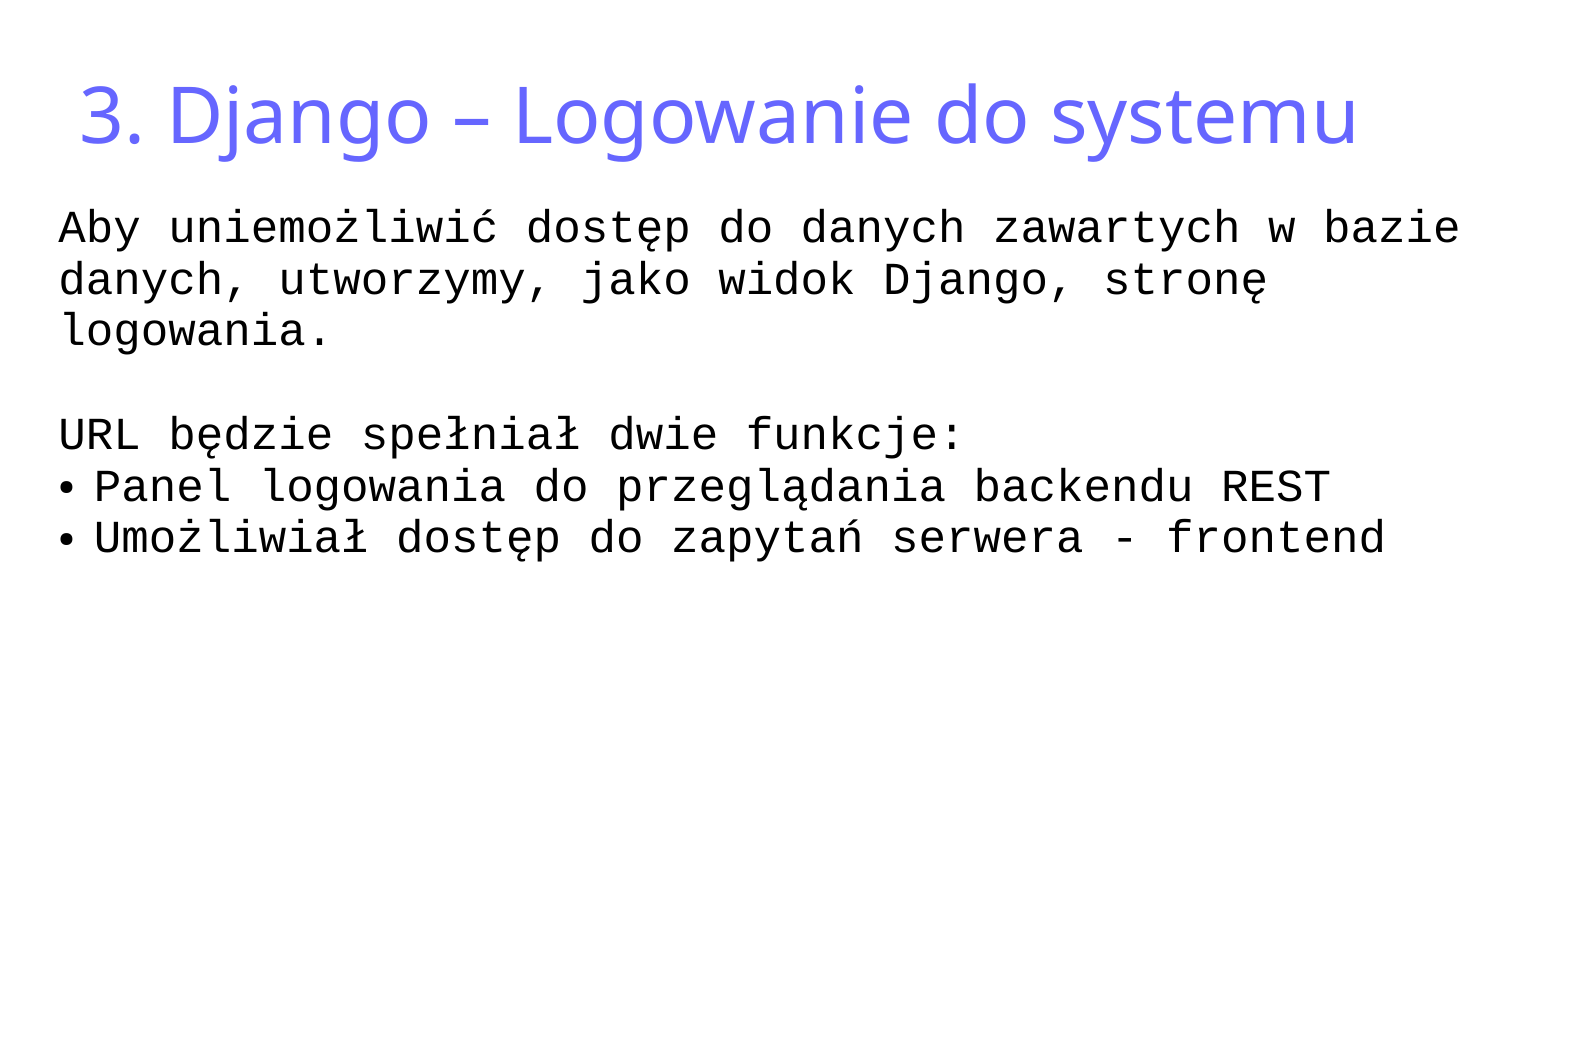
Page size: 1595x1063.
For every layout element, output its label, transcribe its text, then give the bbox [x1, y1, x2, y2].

text_box Aby uniemożliwić dostęp do danych zawartych w bazie danych, utworzymy, jako widok Django, stronę logowania. URL będzie spełniał dwie funkcje: Panel logowania do przeglądania backendu REST Umożliwiał dostęp do zapytań serwera - frontend [58, 204, 1494, 539]
title 3. Django – Logowanie do systemu [79, 7, 1515, 255]
